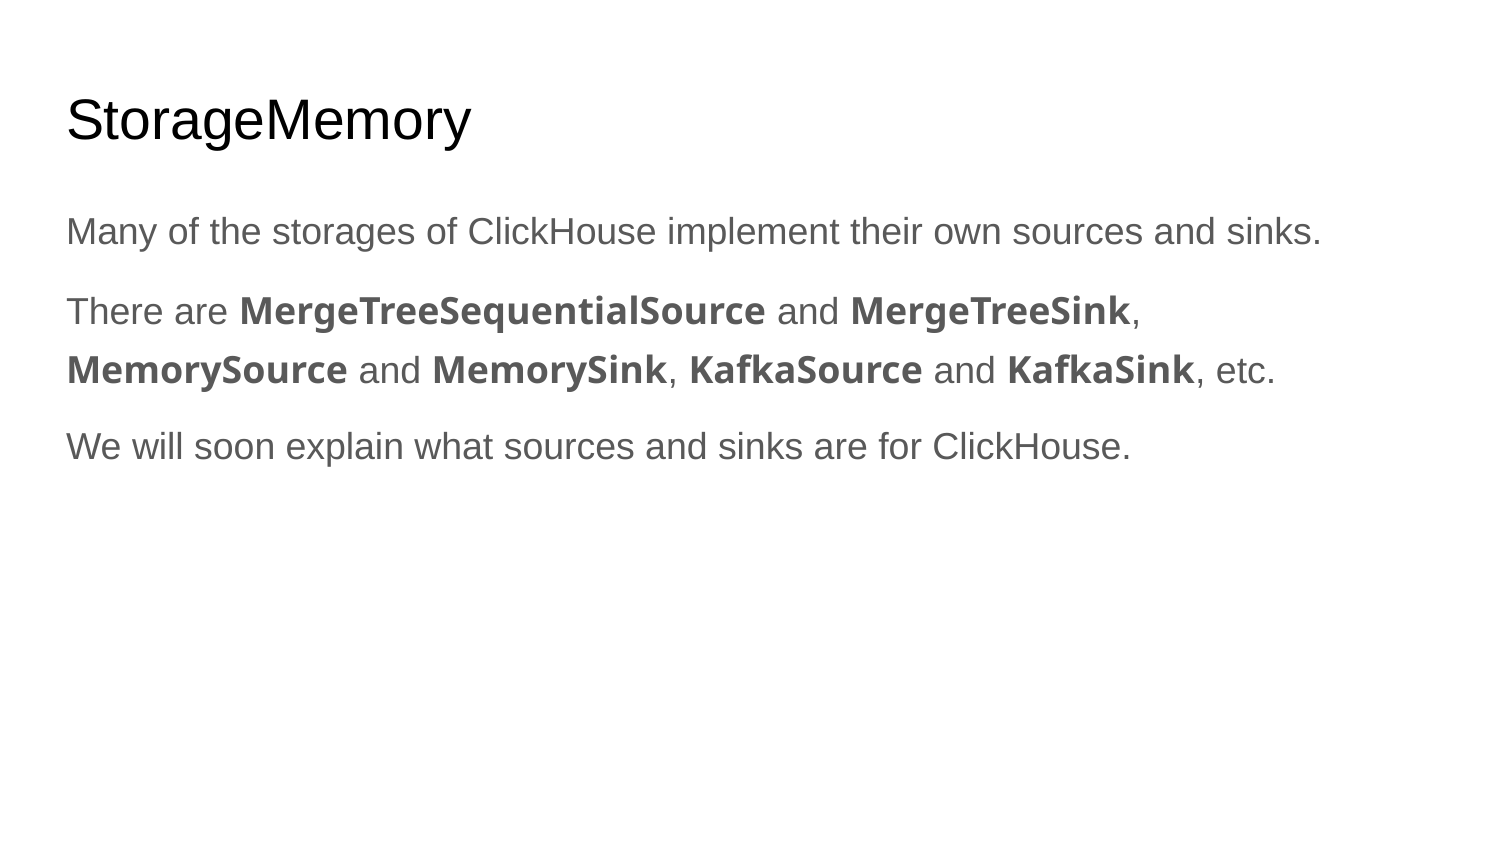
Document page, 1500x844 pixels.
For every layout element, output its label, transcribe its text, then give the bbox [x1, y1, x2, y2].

title StorageMemory [51, 72, 1449, 167]
list Many of the storages of ClickHouse implement their own sources and sinks. There are MergeTreeSequentialSource and MergeTreeSink, MemorySource and MemorySink, KafkaSource and KafkaSink, etc. We will soon explain what sources and sinks are for ClickHouse. [51, 189, 1449, 750]
